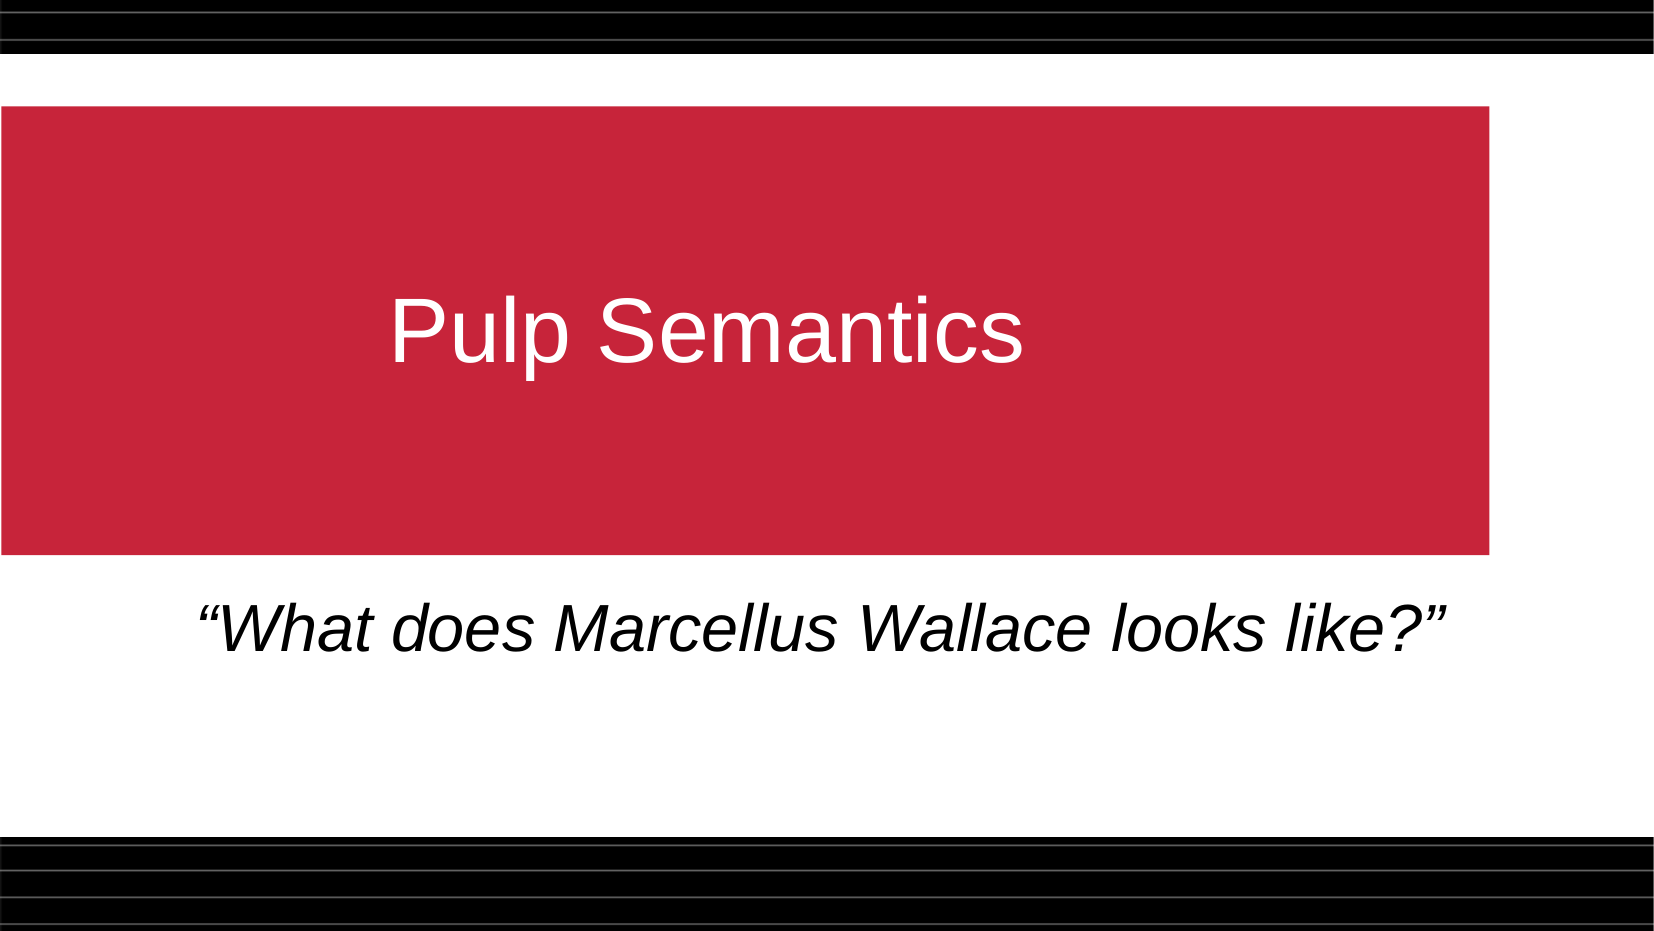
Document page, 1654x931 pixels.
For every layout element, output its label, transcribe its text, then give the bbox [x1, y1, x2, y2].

picture [0, 0, 1654, 54]
subtitle “What does Marcellus Wallace looks like?” [195, 590, 1489, 676]
title Pulp Semantics [1, 106, 1490, 556]
picture [0, 837, 1654, 931]
